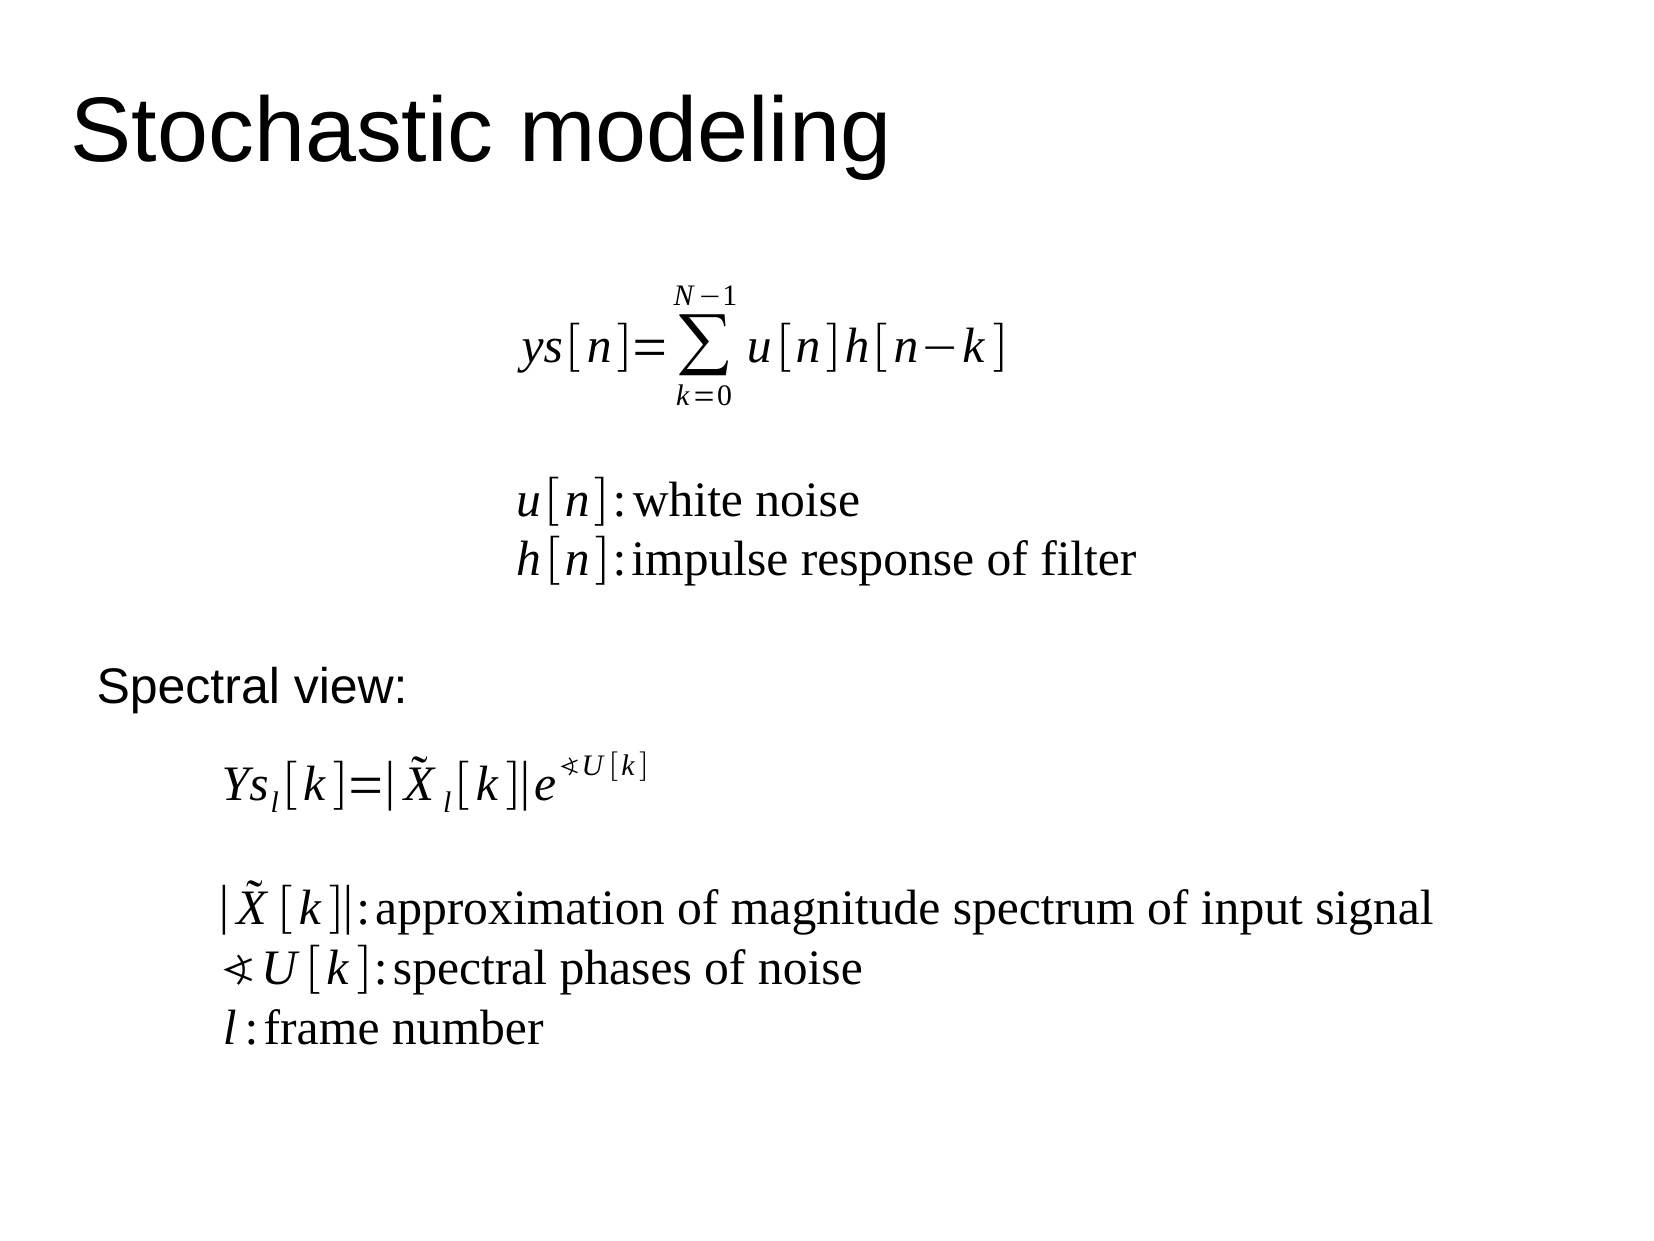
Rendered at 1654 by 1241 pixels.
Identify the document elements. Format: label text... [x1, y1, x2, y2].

text_box Spectral view: [81, 651, 1533, 722]
chart [509, 277, 1146, 646]
chart [209, 748, 1443, 1113]
title Stochastic modeling [70, 25, 1559, 233]
